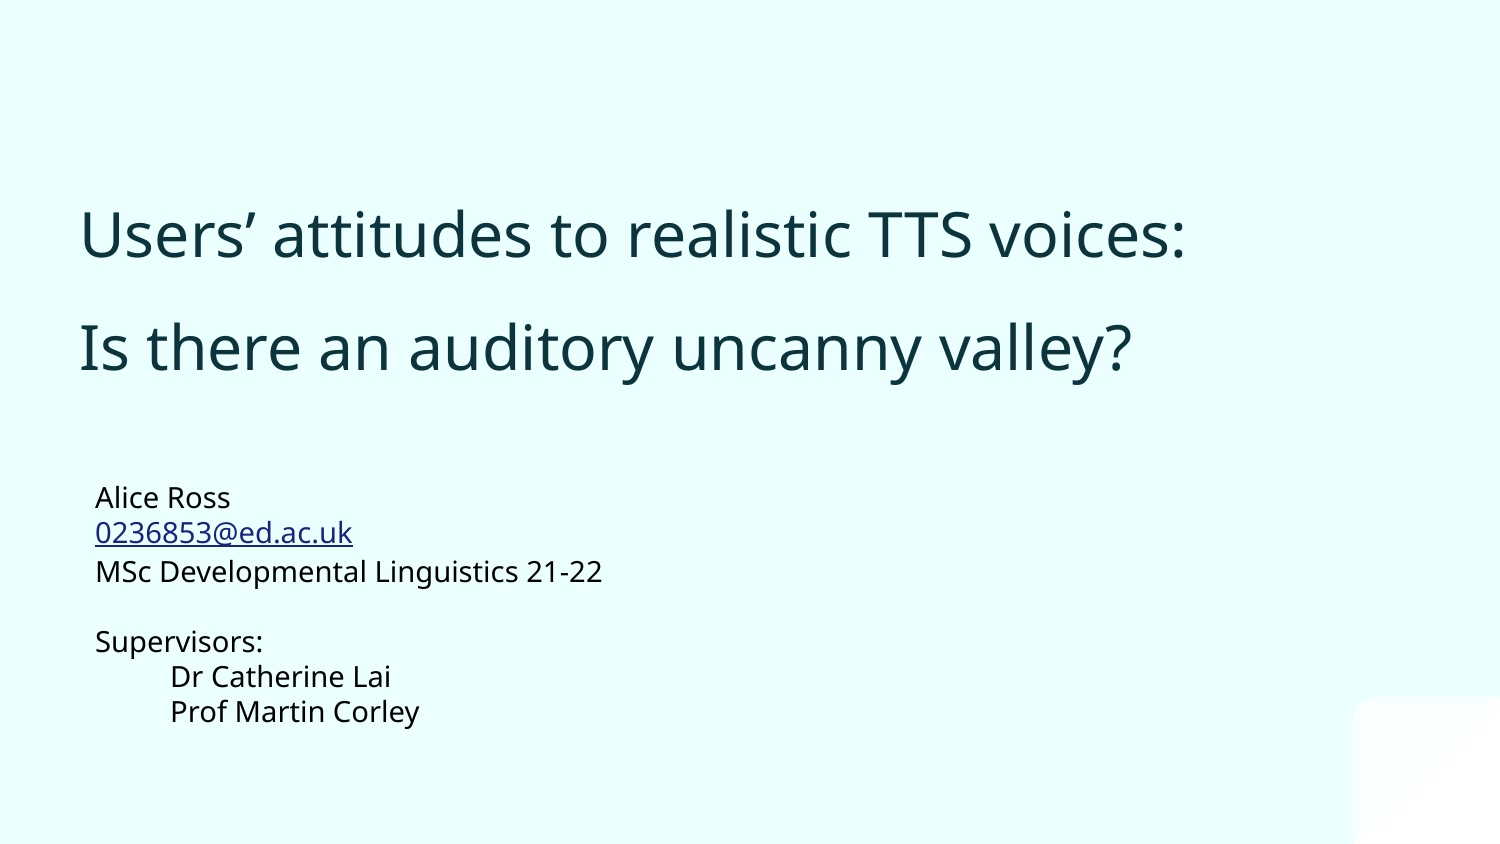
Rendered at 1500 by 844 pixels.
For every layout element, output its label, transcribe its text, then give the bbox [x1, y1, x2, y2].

title Users’ attitudes to realistic TTS voices: Is there an auditory uncanny valley? [64, 133, 1413, 398]
subtitle Alice Ross 0236853@ed.ac.uk MSc Developmental Linguistics 21-22 Supervisors: Dr Catherine Lai Prof Martin Corley [80, 463, 795, 779]
